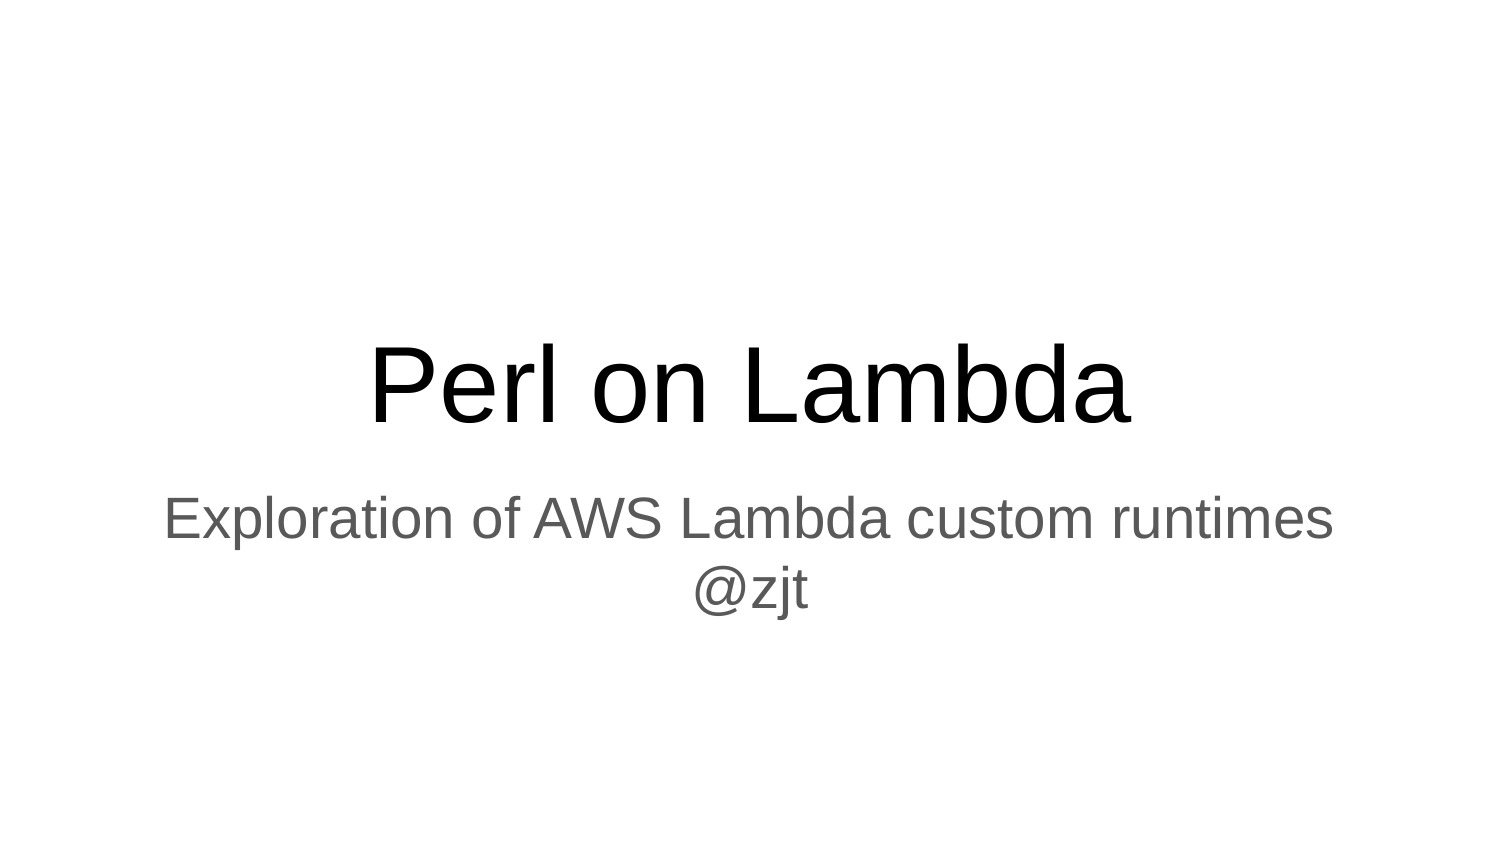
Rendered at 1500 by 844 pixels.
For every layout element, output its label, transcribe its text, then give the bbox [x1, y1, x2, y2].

subtitle Exploration of AWS Lambda custom runtimes @zjt [51, 464, 1449, 595]
title Perl on Lambda [51, 122, 1449, 459]
